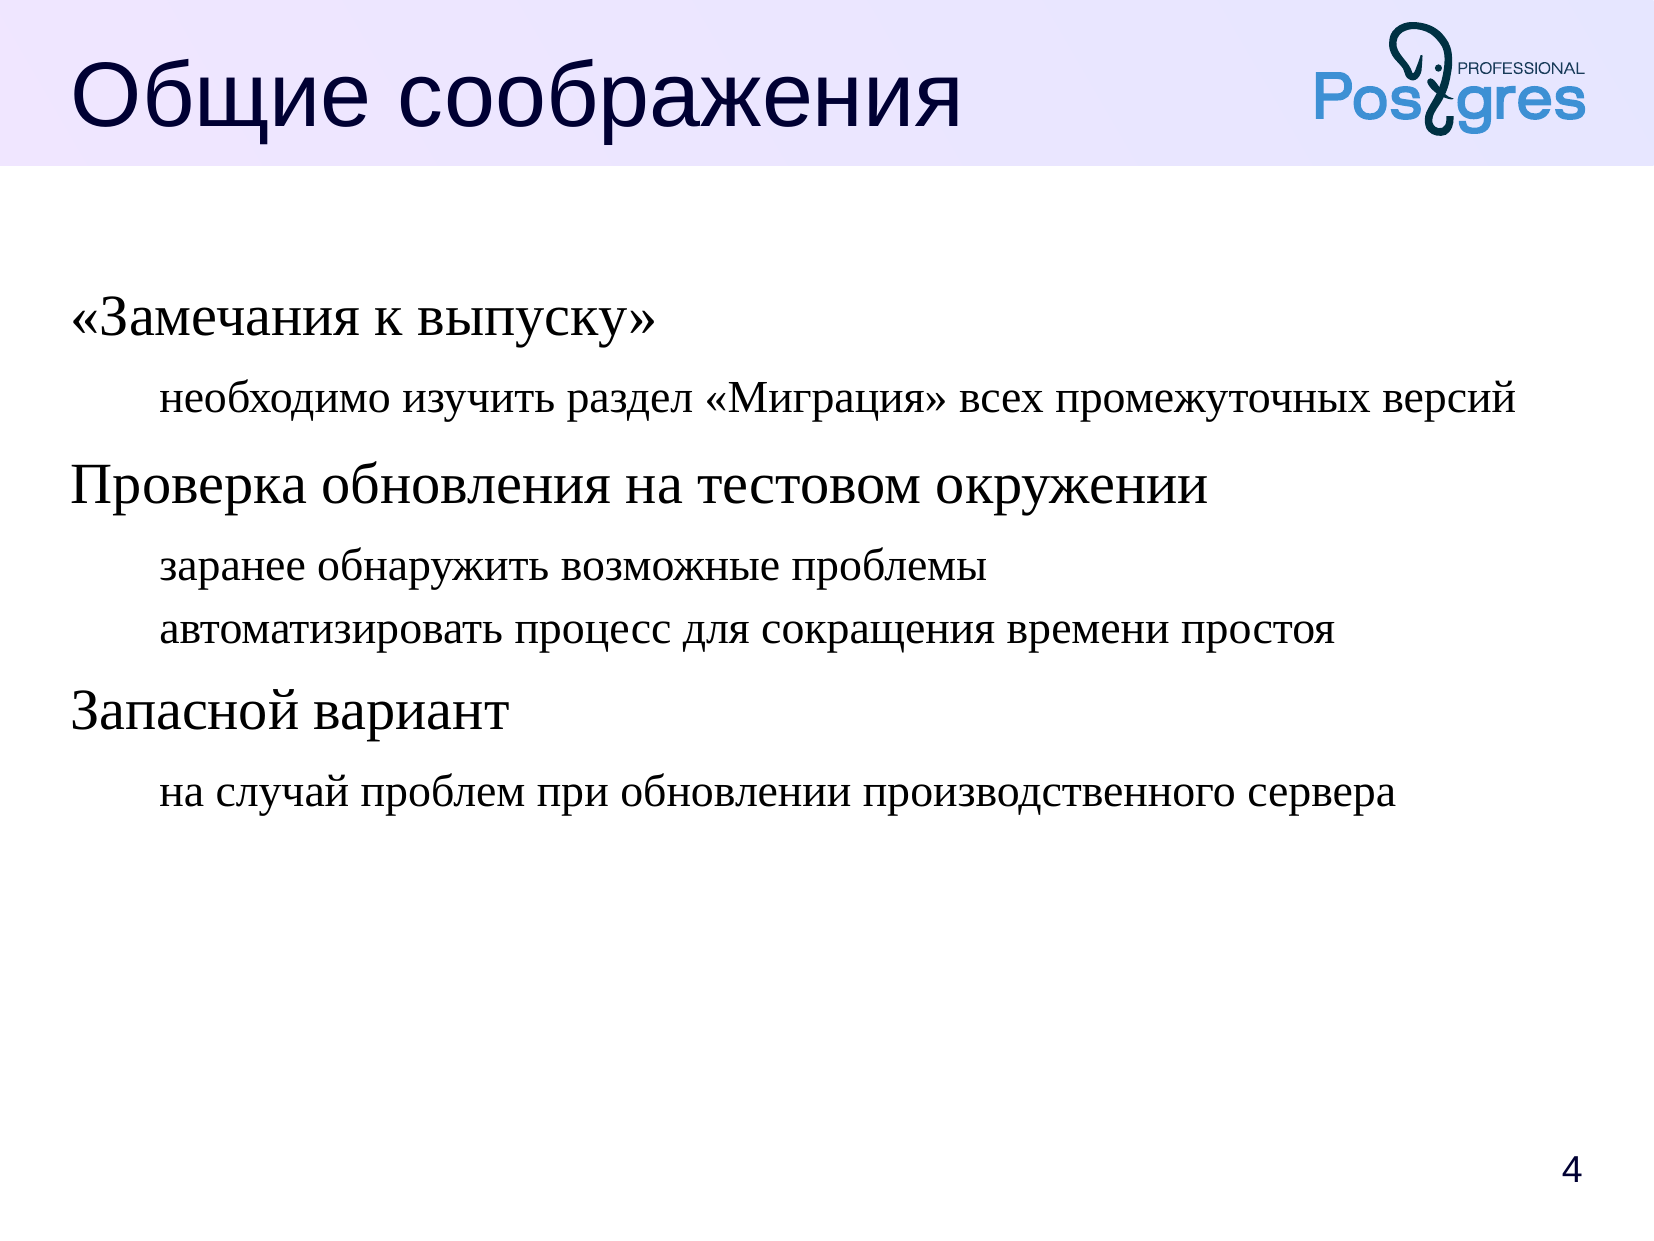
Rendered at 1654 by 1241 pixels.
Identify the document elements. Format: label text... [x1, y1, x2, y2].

list «Замечания к выпуску» необходимо изучить раздел «Миграция» всех промежуточных версий Проверка обновления на тестовом окружении заранее обнаружить возможные проблемы автоматизировать процесс для сокращения времени простоя Запасной вариант на случай проблем при обновлении производственного сервера [70, 283, 1583, 1141]
title Общие соображения [70, 43, 1241, 147]
